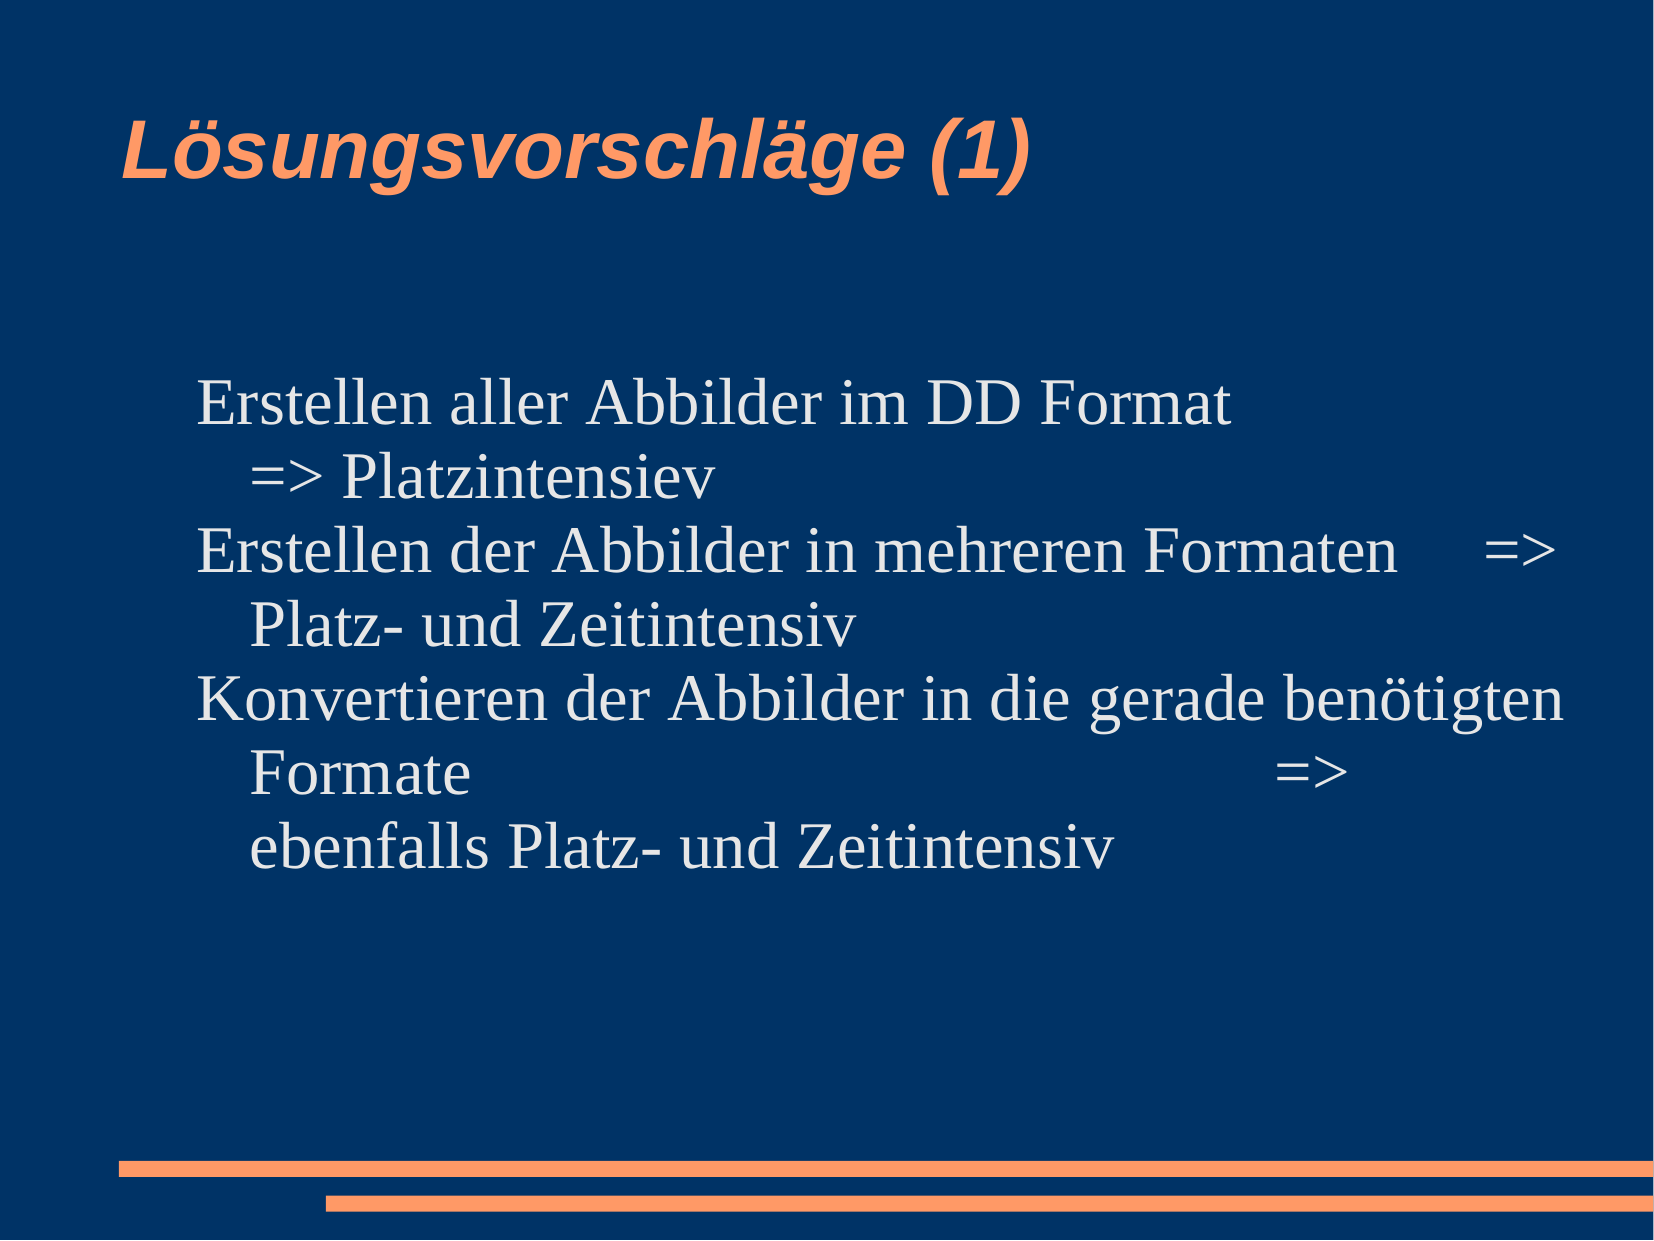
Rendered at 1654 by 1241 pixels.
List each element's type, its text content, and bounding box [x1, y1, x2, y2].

list Erstellen aller Abbilder im DD Format => Platzintensiev Erstellen der Abbilder in mehreren Formaten => Platz- und Zeitintensiv Konvertieren der Abbilder in die gerade benötigten Formate => ebenfalls Platz- und Zeitintensiv [178, 364, 1570, 1147]
title Lösungsvorschläge (1) [121, 46, 1534, 254]
